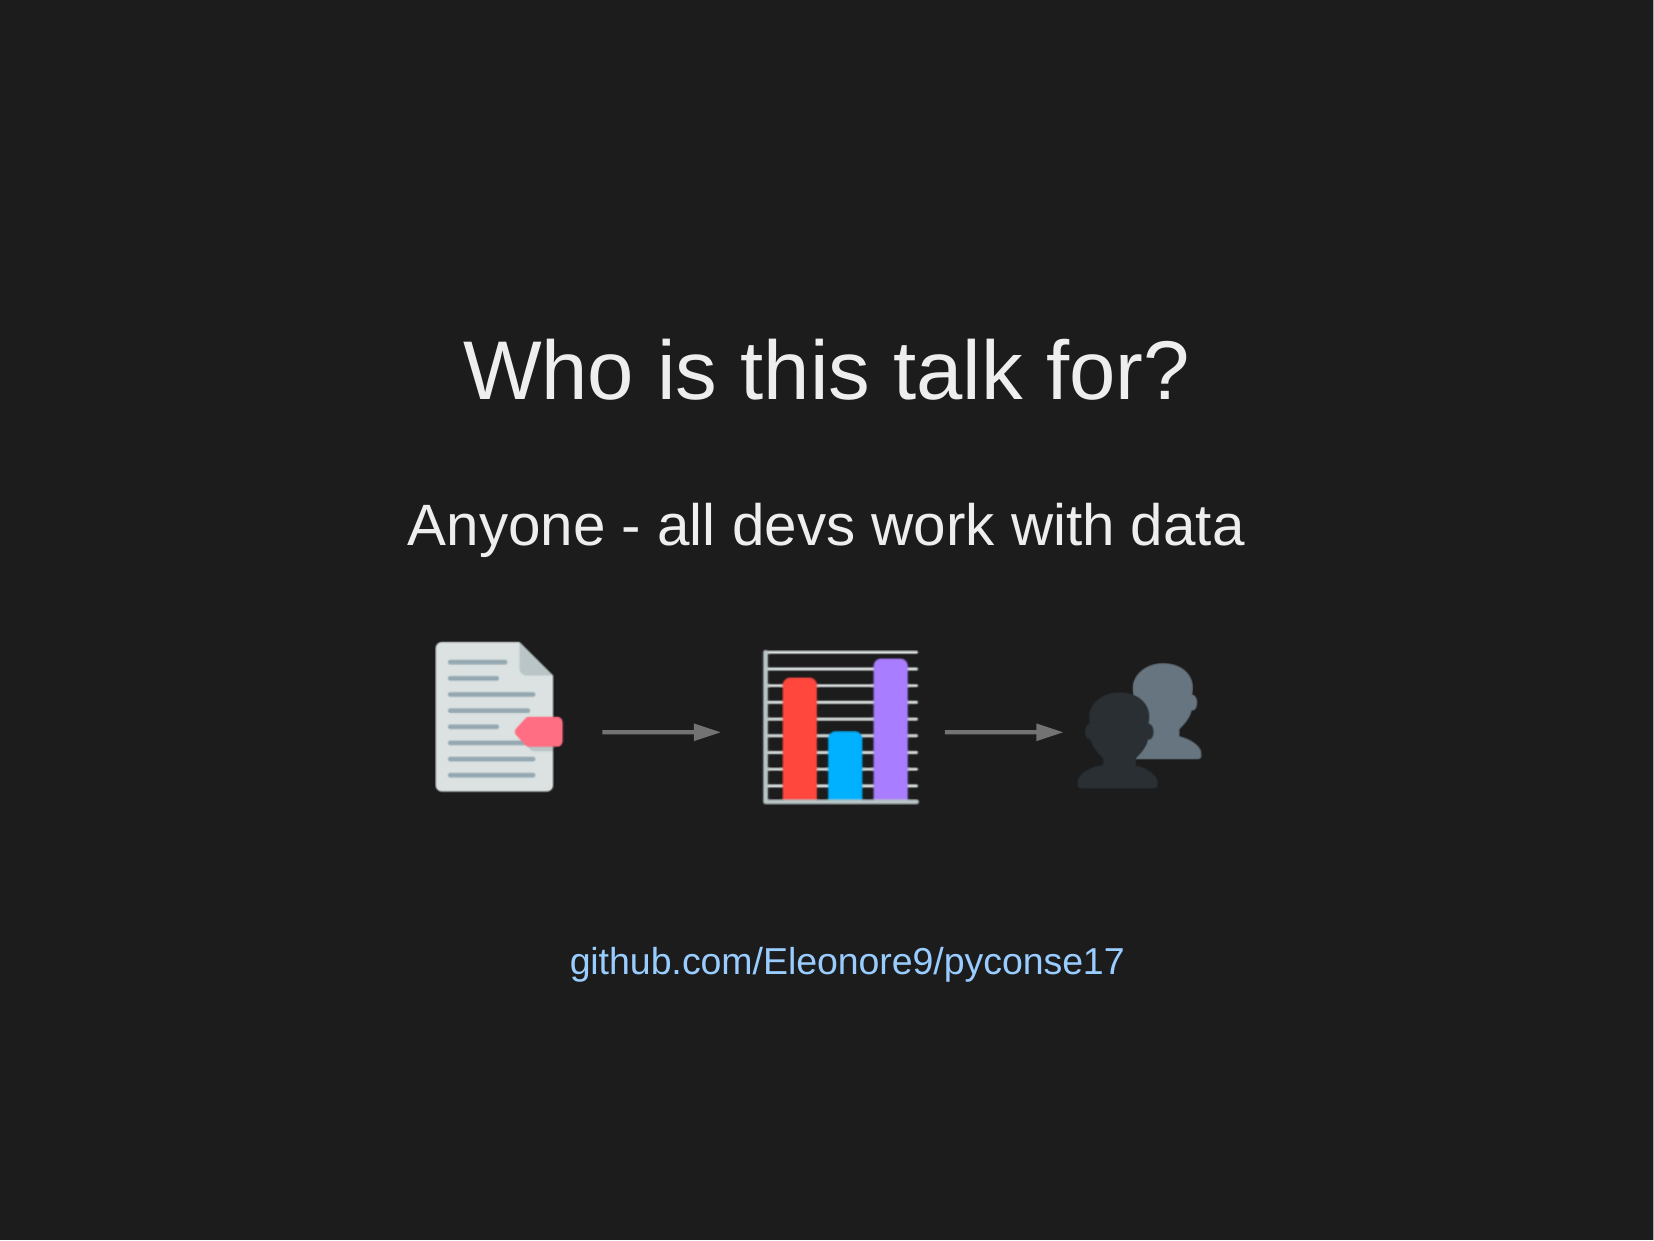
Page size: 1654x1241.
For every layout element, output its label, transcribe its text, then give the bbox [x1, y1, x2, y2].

picture [419, 641, 570, 793]
picture [1074, 661, 1205, 792]
text_box github.com/Eleonore9/pyconse17 [555, 933, 1158, 1031]
picture [755, 639, 928, 812]
text_box Who is this talk for? Anyone - all devs work with data [82, 107, 1571, 827]
